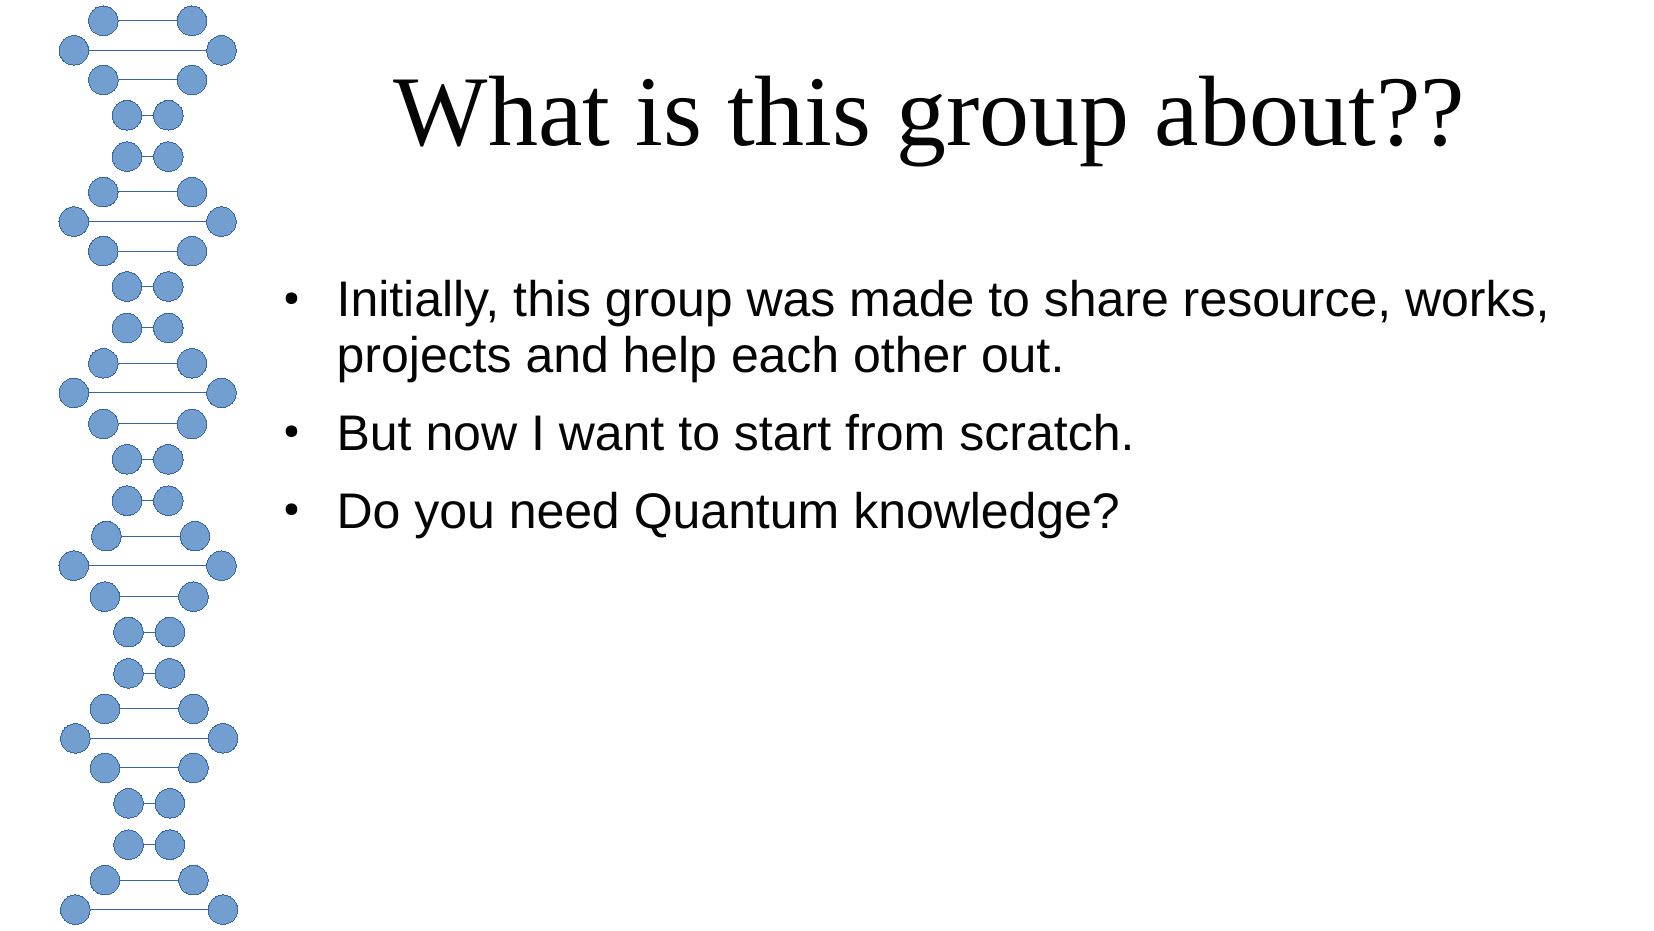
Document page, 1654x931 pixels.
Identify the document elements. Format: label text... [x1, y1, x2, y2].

title What is this group about?? [265, 35, 1595, 189]
list Initially, this group was made to share resource, works, projects and help each other out. But now I want to start from scratch. Do you need Quantum knowledge? [265, 224, 1595, 764]
